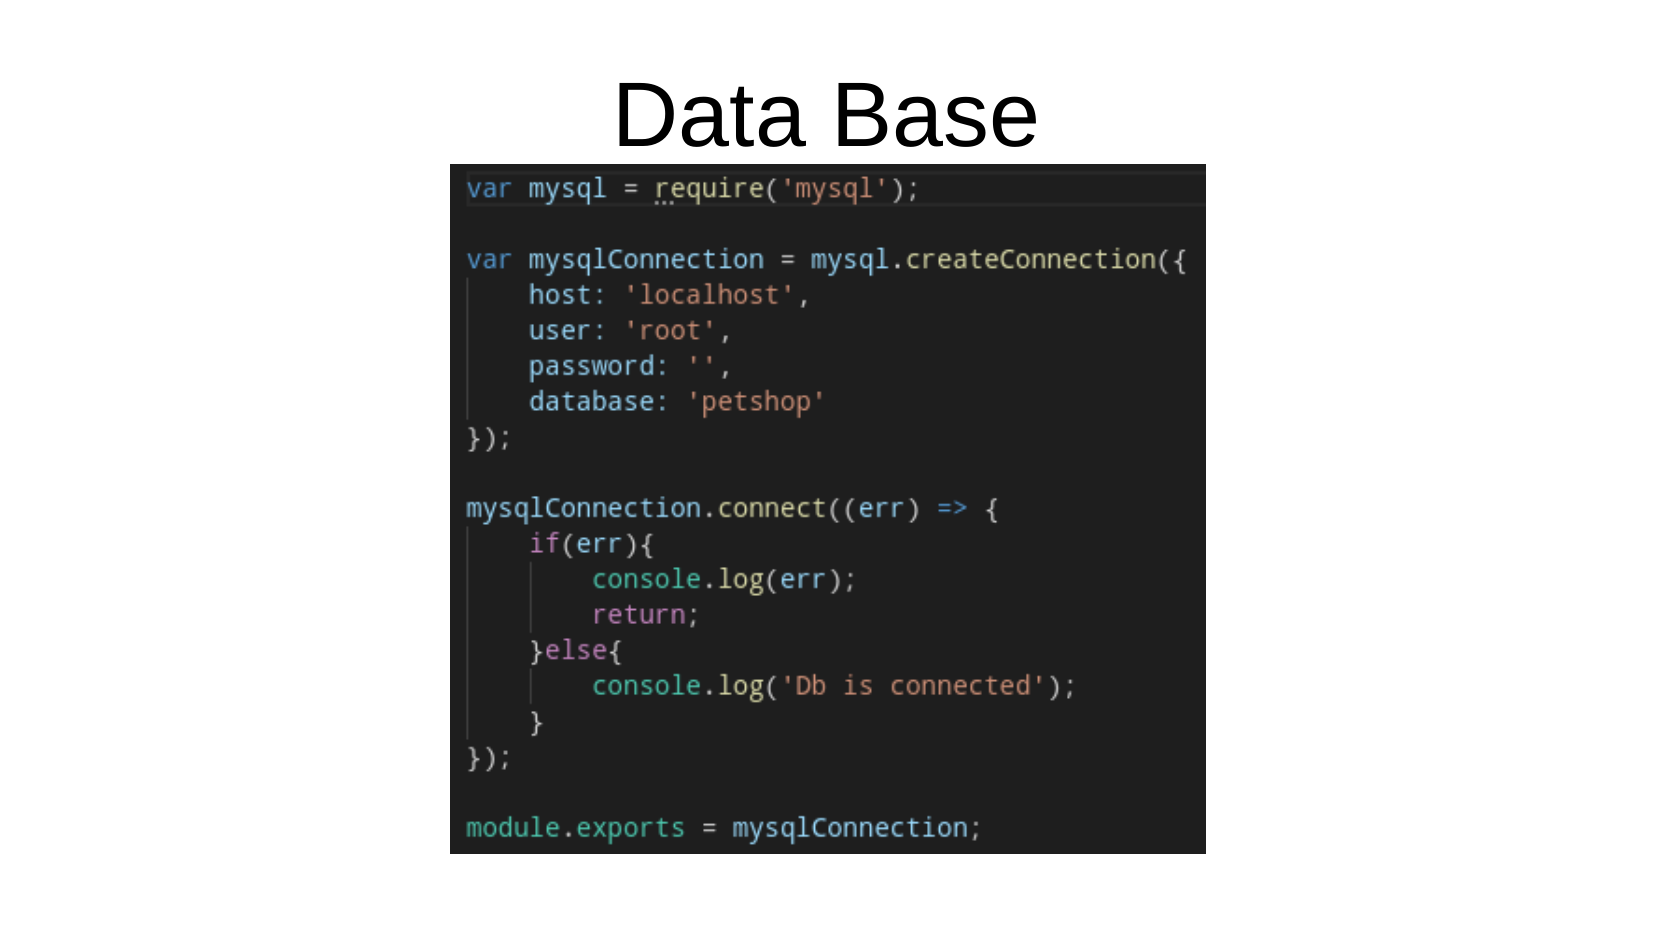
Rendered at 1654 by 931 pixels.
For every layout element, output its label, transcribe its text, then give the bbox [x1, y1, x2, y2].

title Data Base [82, 37, 1571, 193]
picture [450, 164, 1206, 854]
